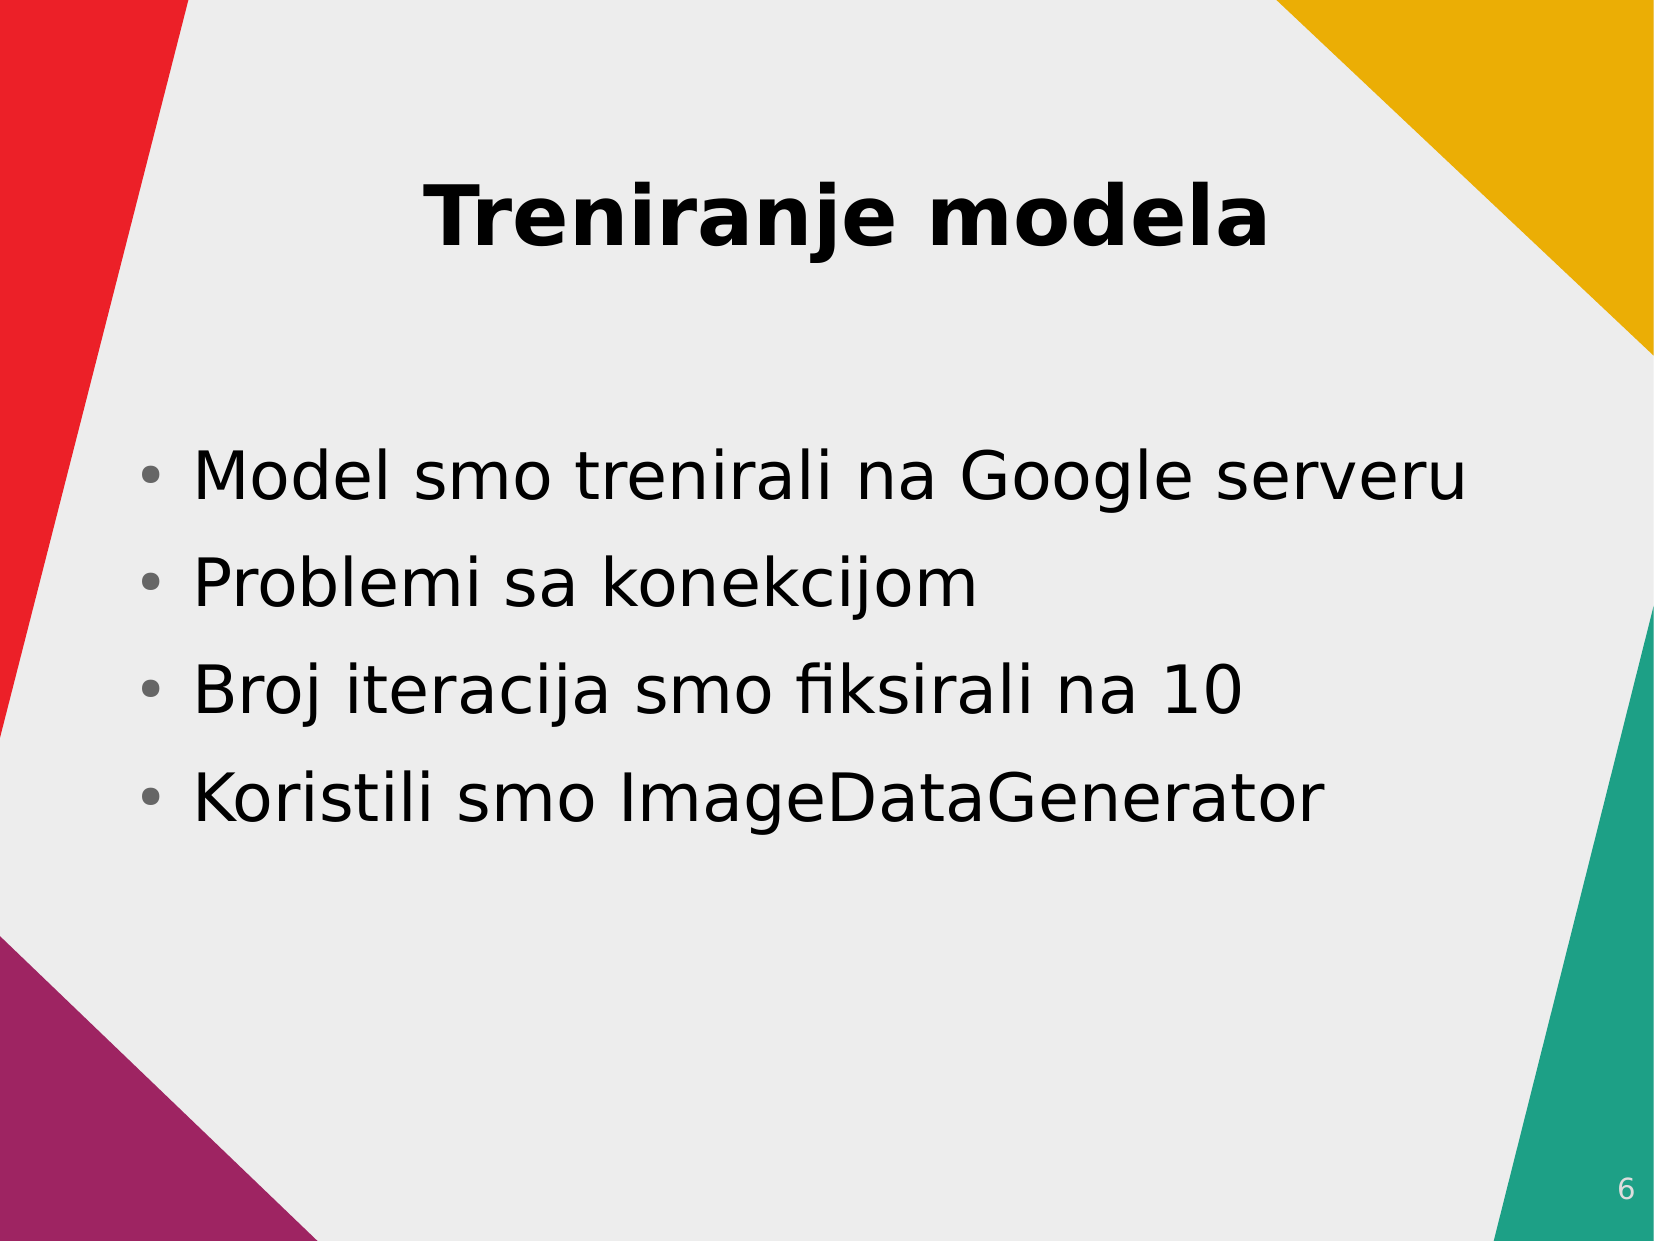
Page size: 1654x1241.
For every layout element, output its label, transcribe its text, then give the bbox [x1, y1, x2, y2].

title Treniranje modela [136, 118, 1561, 316]
list Model smo trenirali na Google serveru Problemi sa konekcijom Broj iteracija smo fiksirali na 10 Koristili smo ImageDataGenerator [121, 330, 1546, 1061]
